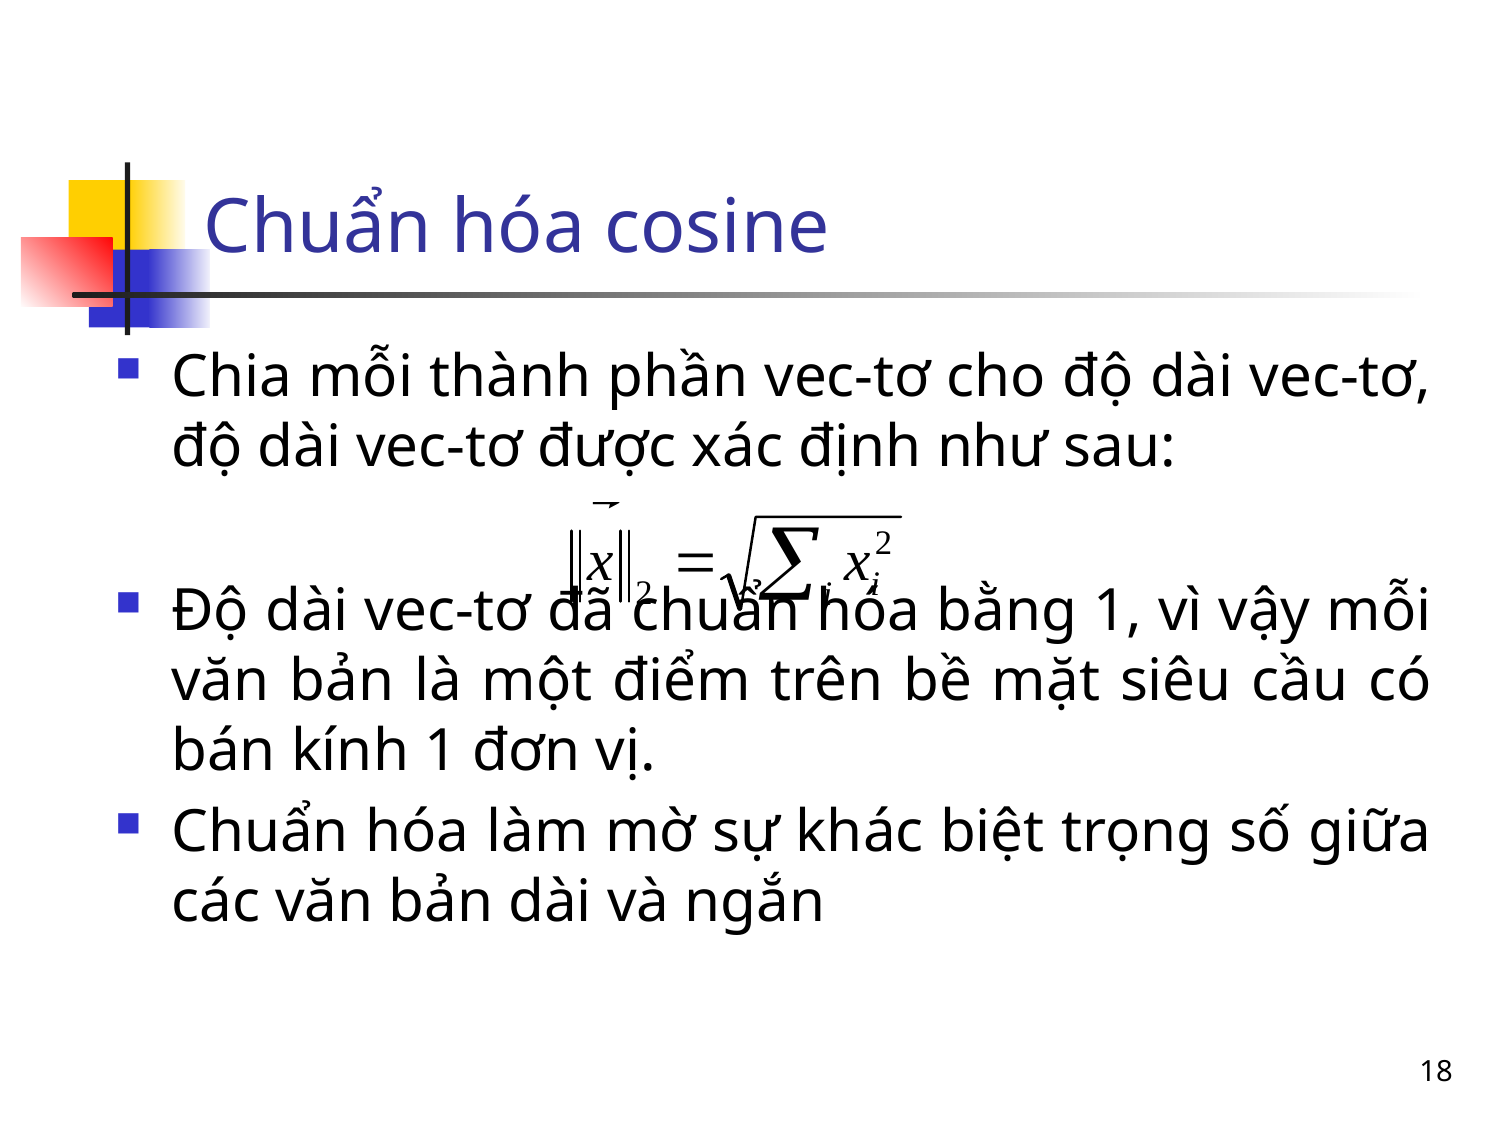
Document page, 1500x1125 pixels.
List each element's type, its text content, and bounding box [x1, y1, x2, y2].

title Chuẩn hóa cosine [188, 35, 1468, 275]
picture [560, 502, 913, 625]
list Chia mỗi thành phần vec-tơ cho độ dài vec-tơ, độ dài vec-tơ được xác định như sau: Độ dài vec-tơ đã chuẩn hóa bằng 1, vì vậy mỗi văn bản là một điểm trên bề mặt siêu cầu có bán kính 1 đơn vị. Chuẩn hóa làm mờ sự khác biệt trọng số giữa các văn bản dài và ngắn [100, 331, 1447, 1047]
slide_number <number> [1155, 1024, 1468, 1100]
